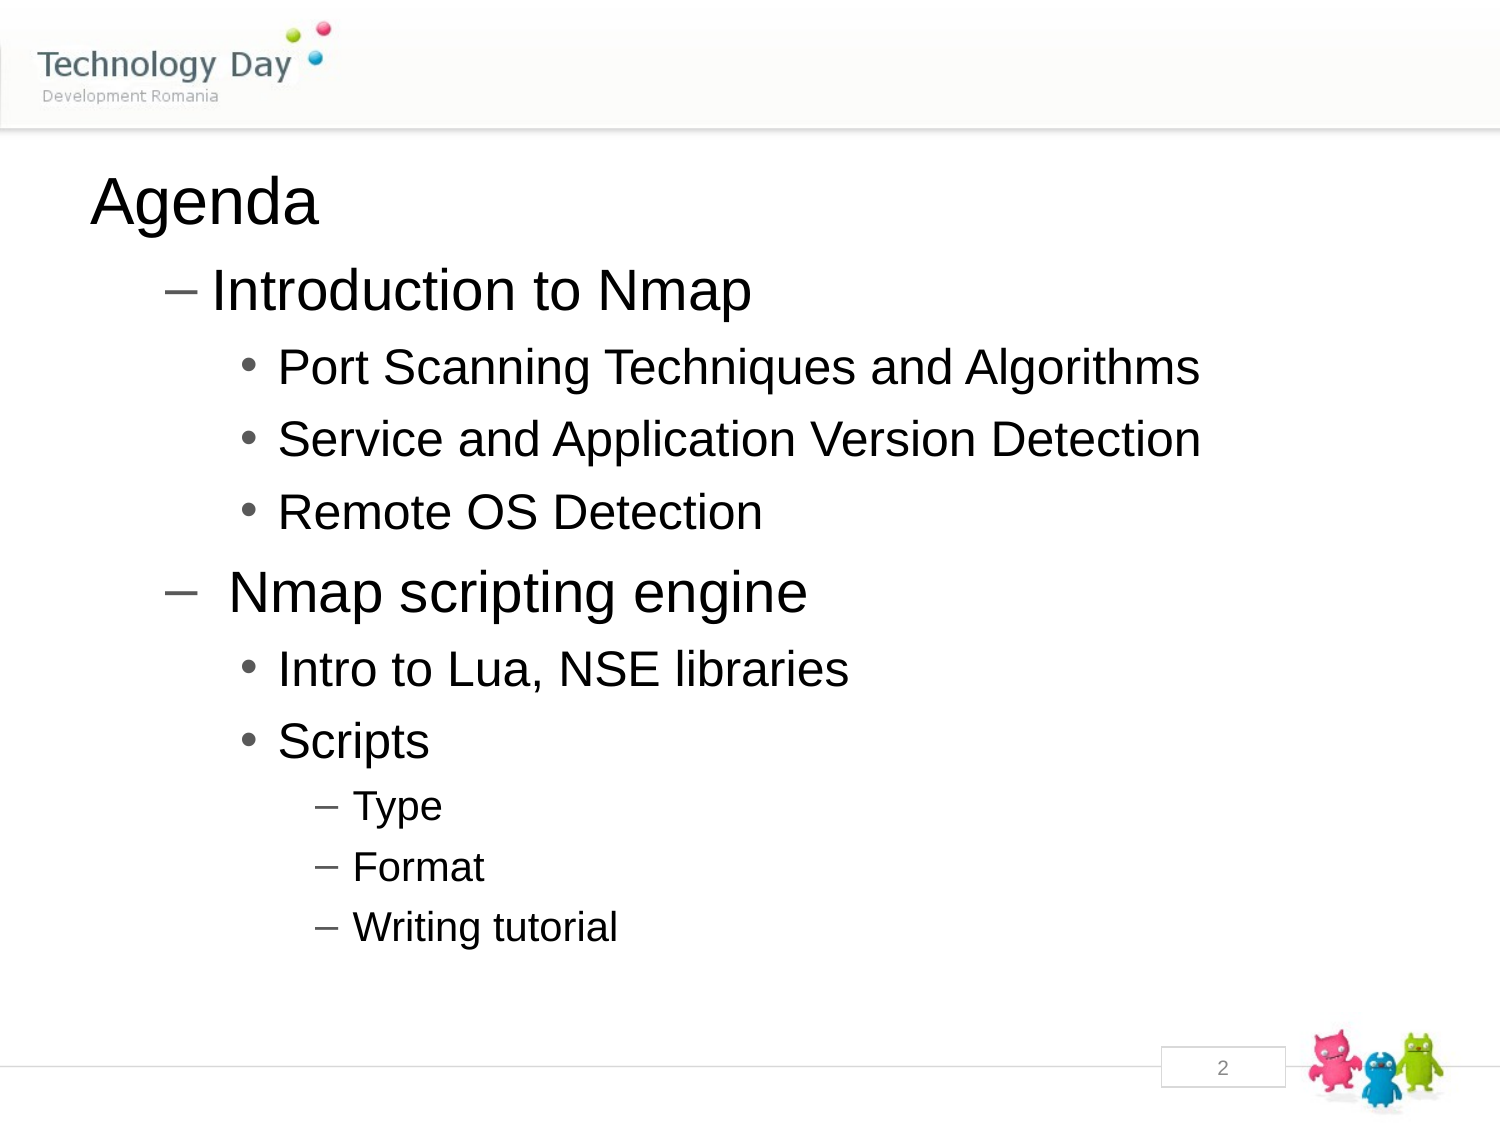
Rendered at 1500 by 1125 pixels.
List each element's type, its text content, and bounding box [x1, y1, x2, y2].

picture [0, 0, 1500, 141]
picture [0, 1012, 1500, 1125]
list Agenda Introduction to Nmap Port Scanning Techniques and Algorithms Service and Application Version Detection Remote OS Detection Nmap scripting engine Intro to Lua, NSE libraries Scripts Type Format Writing tutorial [75, 149, 1426, 1055]
title [76, 148, 1427, 232]
